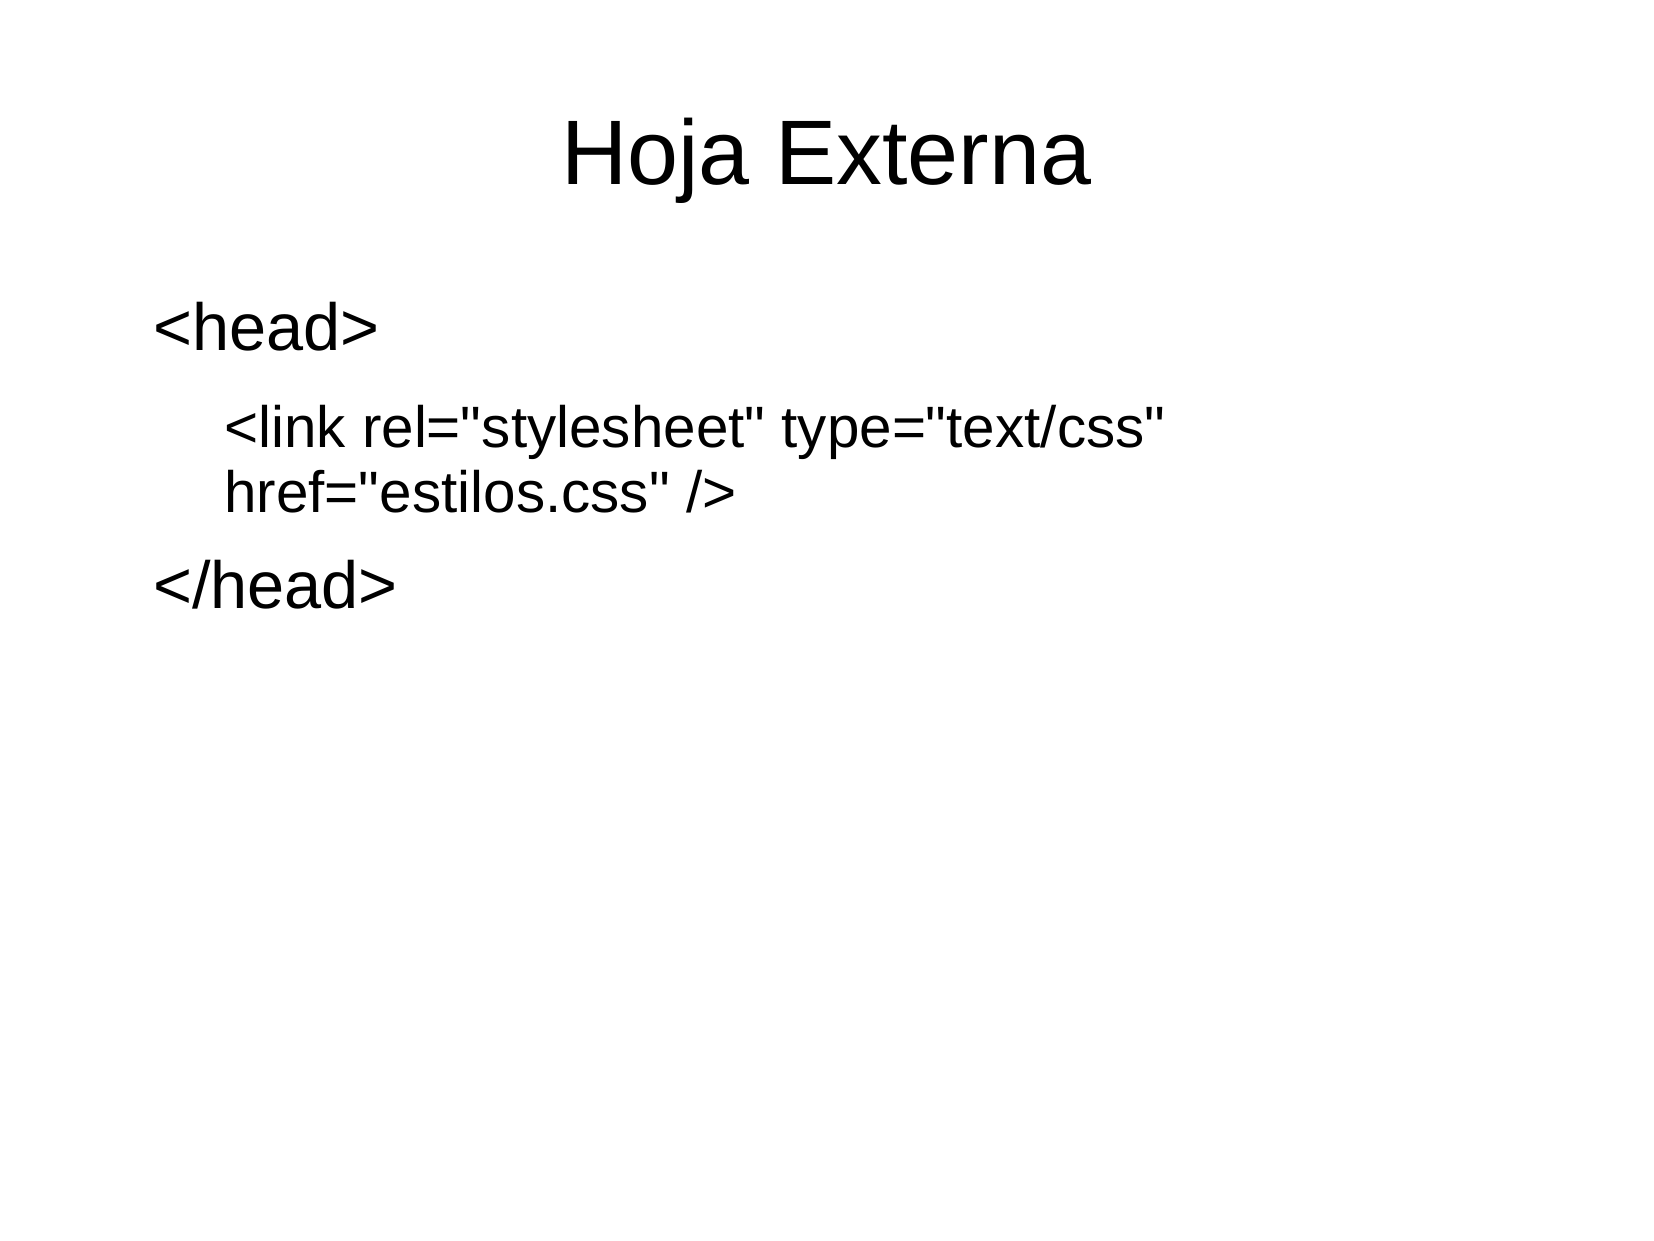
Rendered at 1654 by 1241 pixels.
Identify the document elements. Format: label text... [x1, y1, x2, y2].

title Hoja Externa [82, 49, 1571, 257]
list <head> <link rel="stylesheet" type="text/css" href="estilos.css" /> </head> [82, 290, 1538, 1010]
